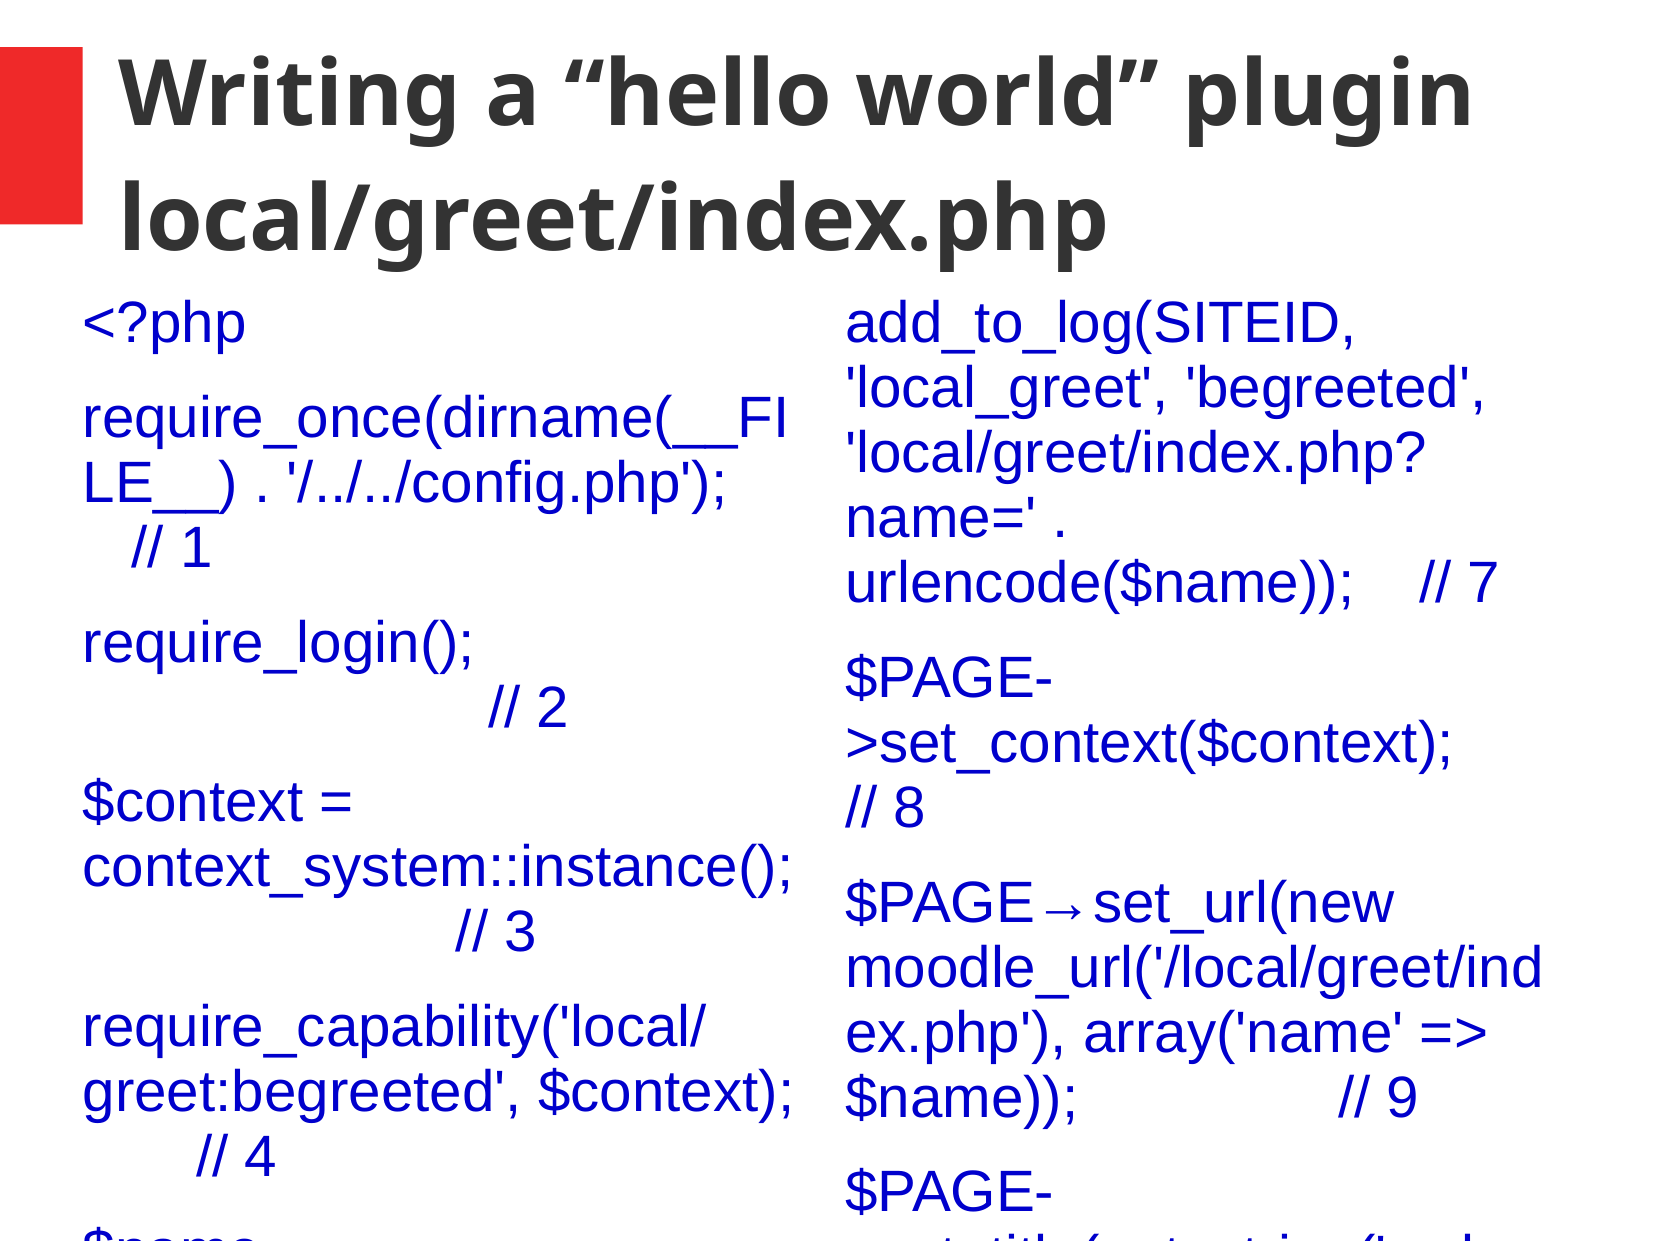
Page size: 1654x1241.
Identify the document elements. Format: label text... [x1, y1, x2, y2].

title Writing a “hello world” plugin local/greet/index.php [118, 27, 1571, 278]
list add_to_log(SITEID, 'local_greet', 'begreeted', 'local/greet/index.php?name=' . urlencode($name)); // 7 $PAGE->set_context($context); // 8 $PAGE→set_url(new moodle_url('/local/greet/index.php'), array('name' => $name)); // 9 $PAGE->set_title(get_string('welcome', 'local_greet')); // 10 echo $OUTPUT->header(); // 11 echo $OUTPUT->box(get_string('greet', 'local_greet', format_string($name))); // 12 echo $OUTPUT->footer(); // 13 [845, 290, 1571, 1111]
list <?php require_once(dirname(__FILE__) . '/../../config.php'); // 1 require_login(); // 2 $context = context_system::instance(); // 3 require_capability('local/greet:begreeted', $context); // 4 $name = optional_param('name', '', PARAM_TEXT); // 5 if (!$name) { $name = fullname($USER); // 6 } [82, 290, 804, 1158]
